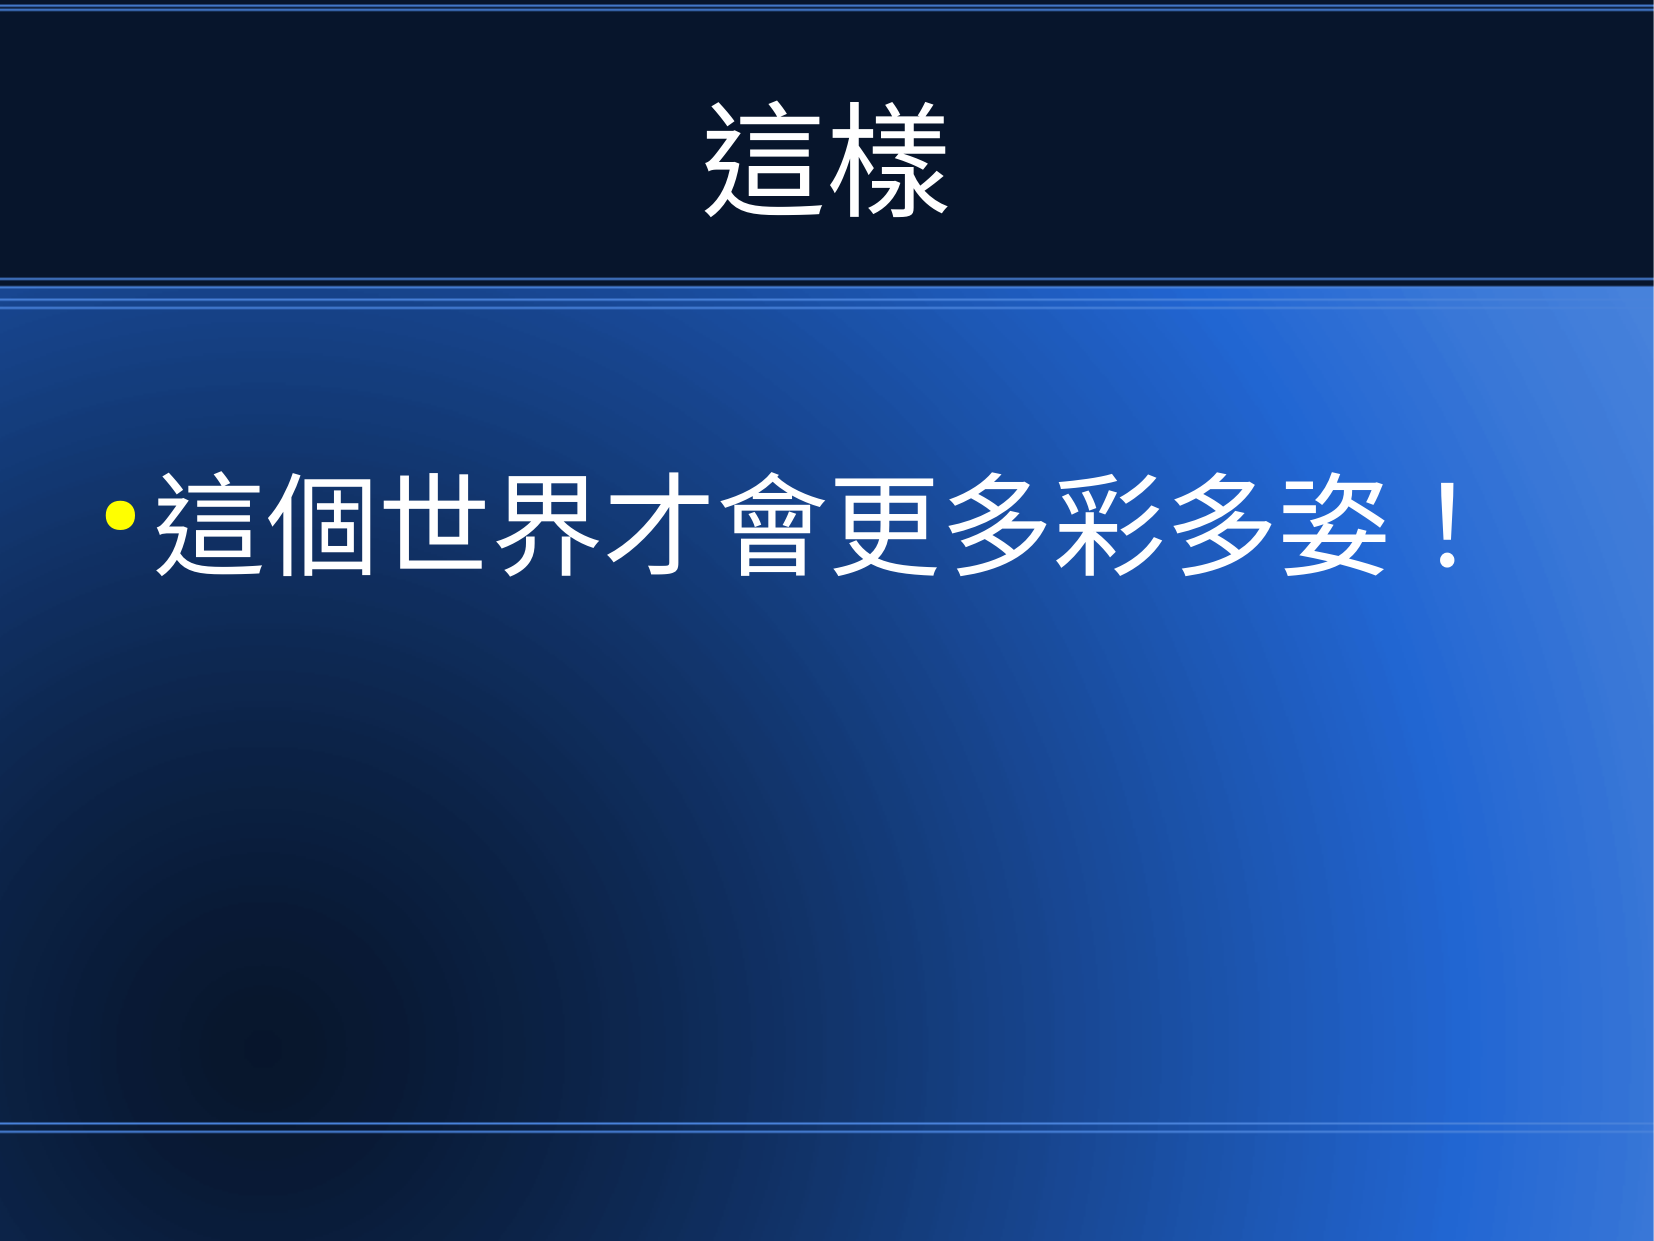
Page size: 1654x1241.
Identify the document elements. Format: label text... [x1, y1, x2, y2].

title 這樣 [82, 49, 1571, 257]
picture [0, 0, 1654, 1241]
list 這個世界才會更多彩多姿！ [82, 355, 1571, 1241]
